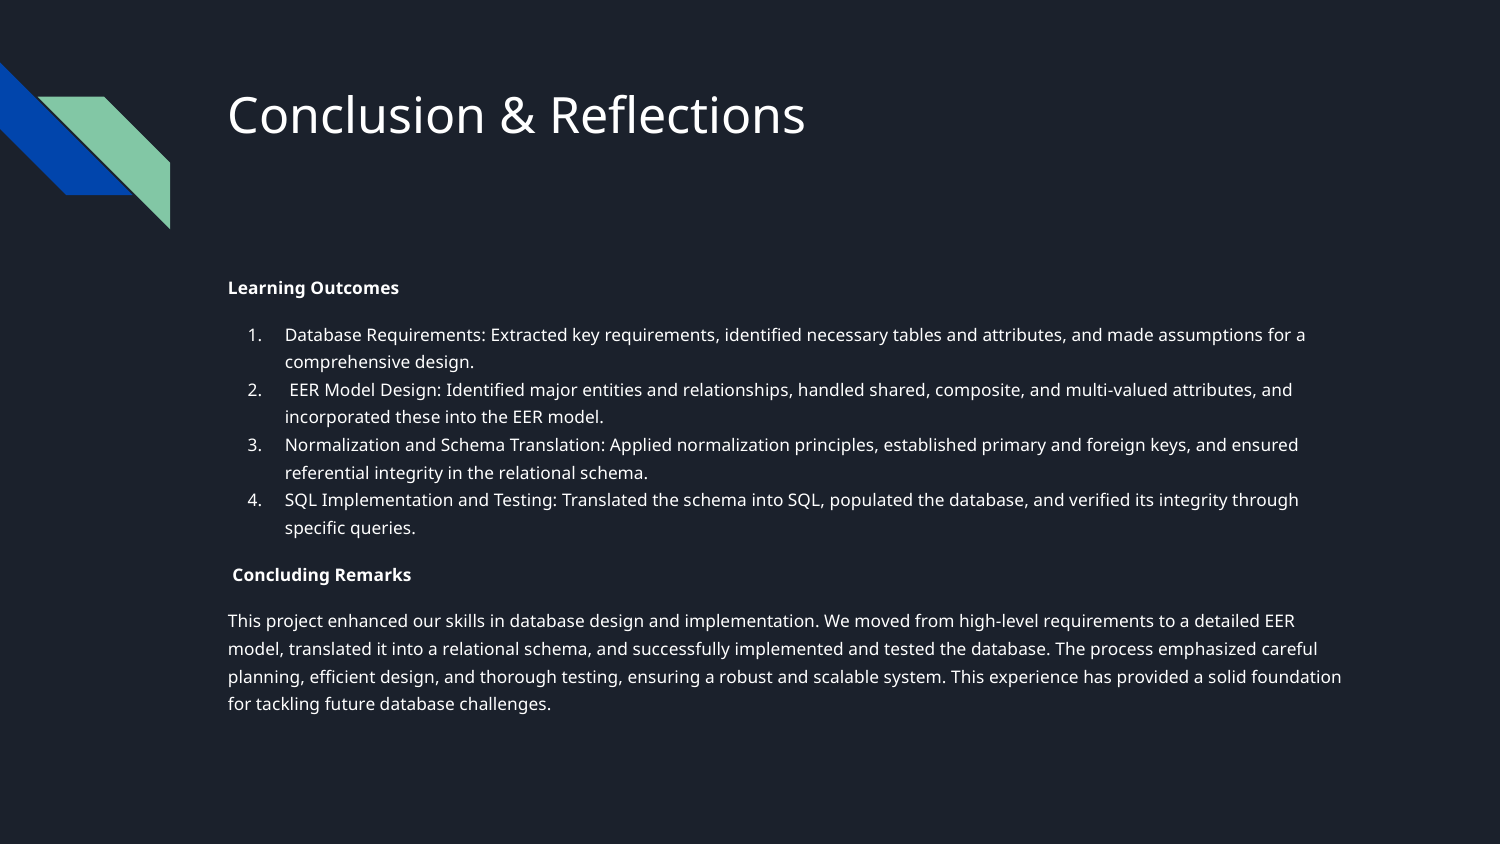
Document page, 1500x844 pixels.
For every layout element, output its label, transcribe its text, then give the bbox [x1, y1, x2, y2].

title Conclusion & Reflections [212, 64, 1368, 215]
list Learning Outcomes Database Requirements: Extracted key requirements, identified necessary tables and attributes, and made assumptions for a comprehensive design. EER Model Design: Identified major entities and relationships, handled shared, composite, and multi-valued attributes, and incorporated these into the EER model. Normalization and Schema Translation: Applied normalization principles, established primary and foreign keys, and ensured referential integrity in the relational schema. SQL Implementation and Testing: Translated the schema into SQL, populated the database, and verified its integrity through specific queries. Concluding Remarks This project enhanced our skills in database design and implementation. We moved from high-level requirements to a detailed EER model, translated it into a relational schema, and successfully implemented and tested the database. The process emphasized careful planning, efficient design, and thorough testing, ensuring a robust and scalable system. This experience has provided a solid foundation for tackling future database challenges. [212, 257, 1368, 735]
